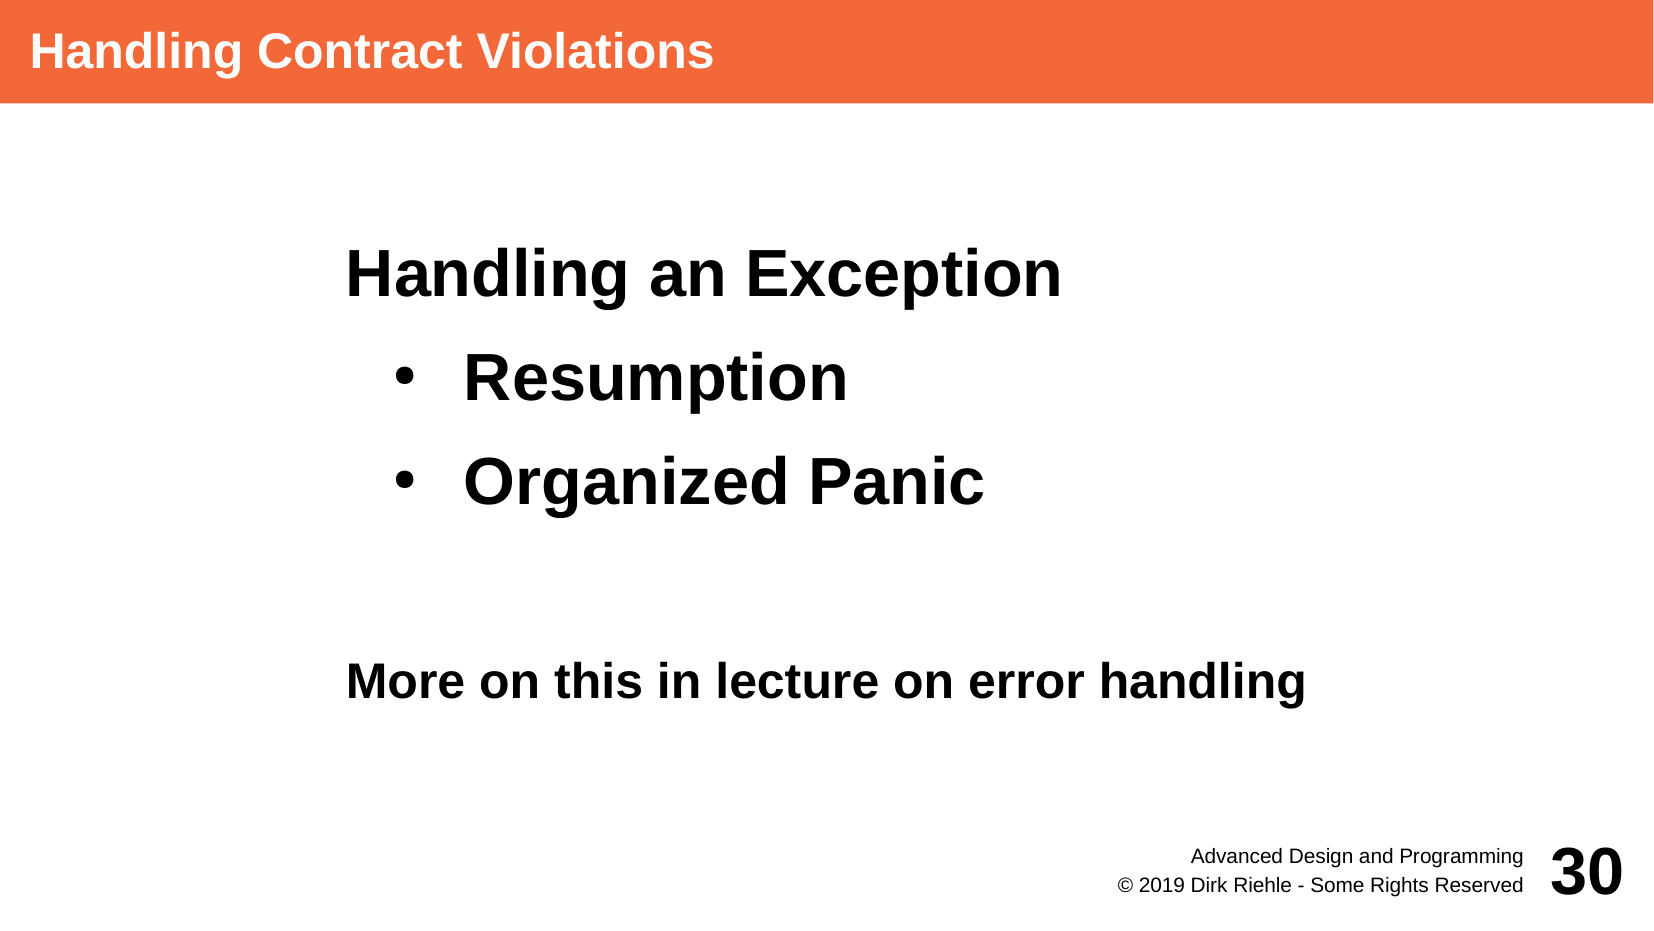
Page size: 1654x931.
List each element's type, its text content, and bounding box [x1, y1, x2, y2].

title Handling Contract Violations [0, 0, 1654, 104]
subtitle Handling an Exception Resumption Organized Panic More on this in lecture on error handling [29, 132, 1625, 813]
